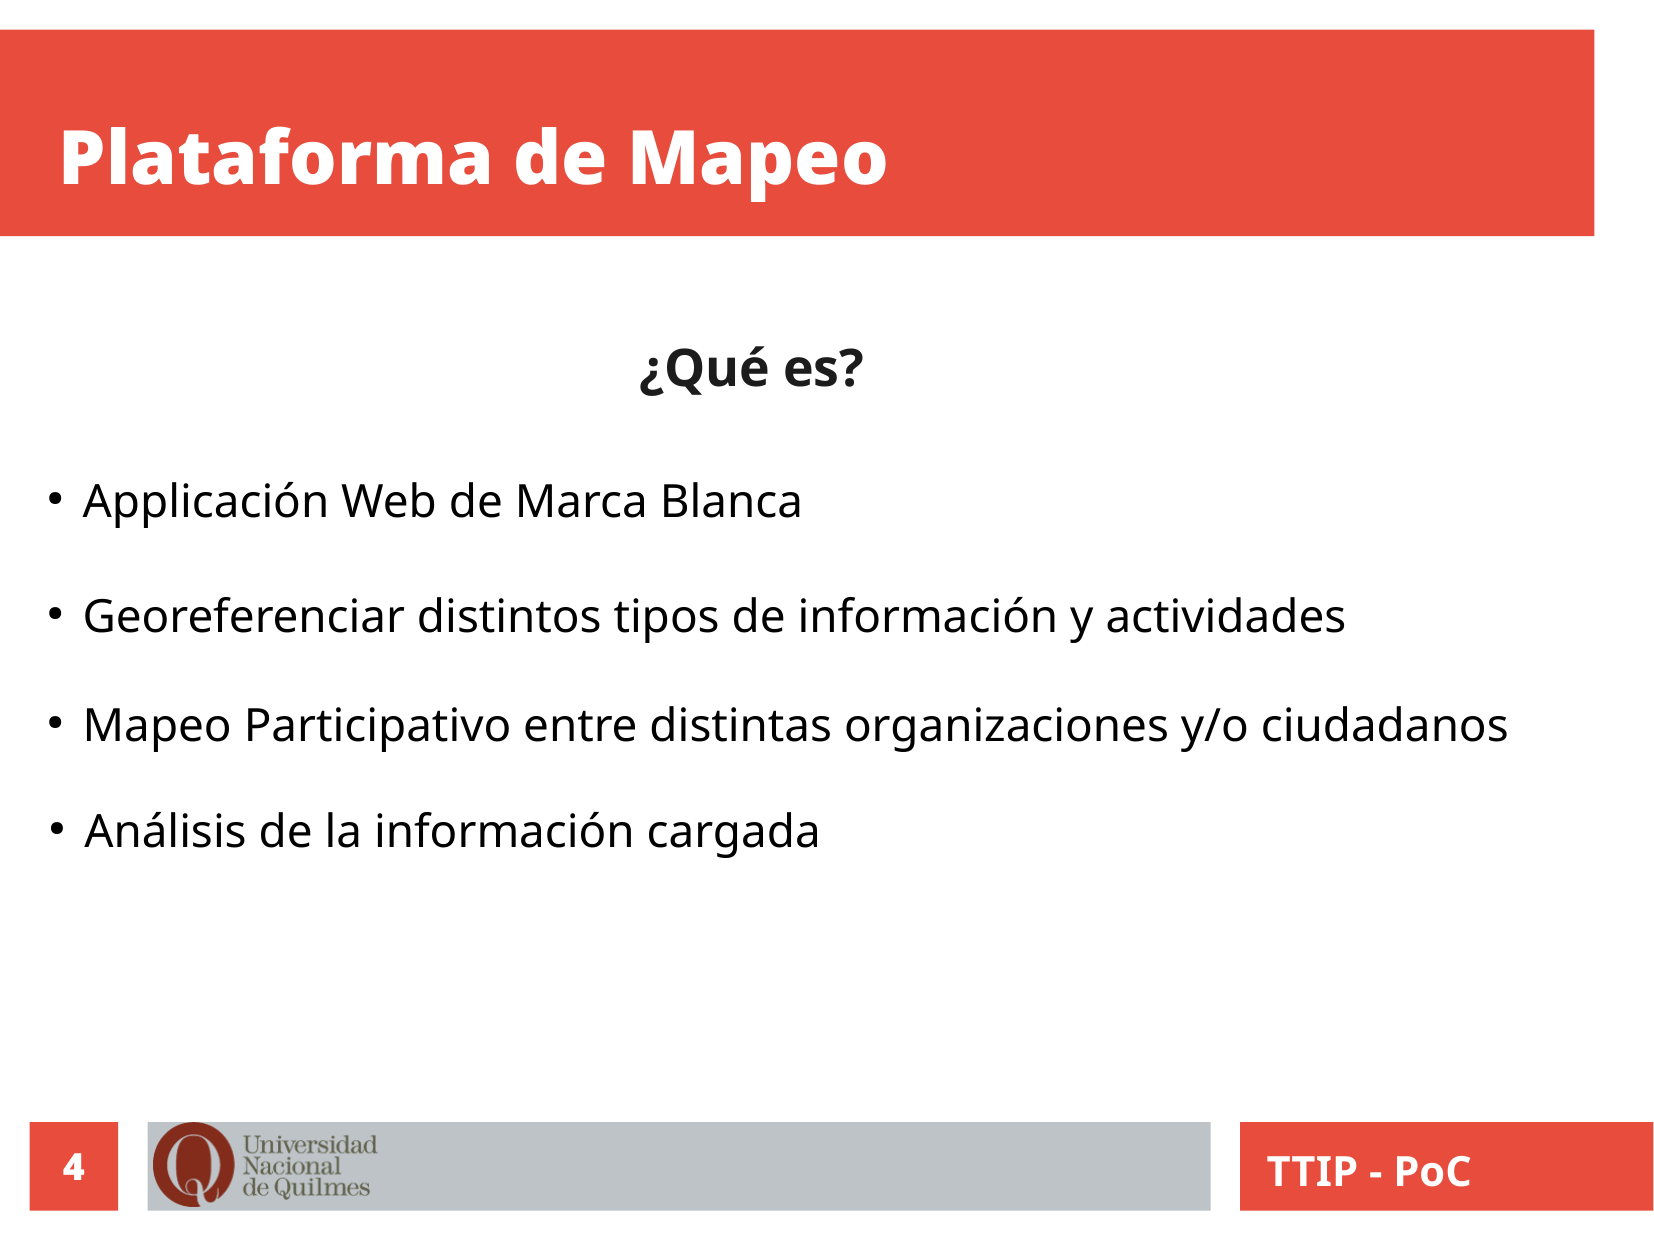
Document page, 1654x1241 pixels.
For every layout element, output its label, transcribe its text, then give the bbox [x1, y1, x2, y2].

text_box Applicación Web de Marca Blanca [32, 460, 880, 575]
text_box TTIP - PoC [1251, 1133, 1548, 1200]
picture [153, 1122, 378, 1207]
text_box Mapeo Participativo entre distintas organizaciones y/o ciudadanos [32, 685, 1612, 757]
text_box Georeferenciar distintos tipos de información y actividades [32, 576, 1440, 647]
list ¿Qué es? [639, 330, 1015, 402]
text_box Análisis de la información cargada [34, 790, 883, 862]
title Plataforma de Mapeo [59, 59, 1595, 207]
